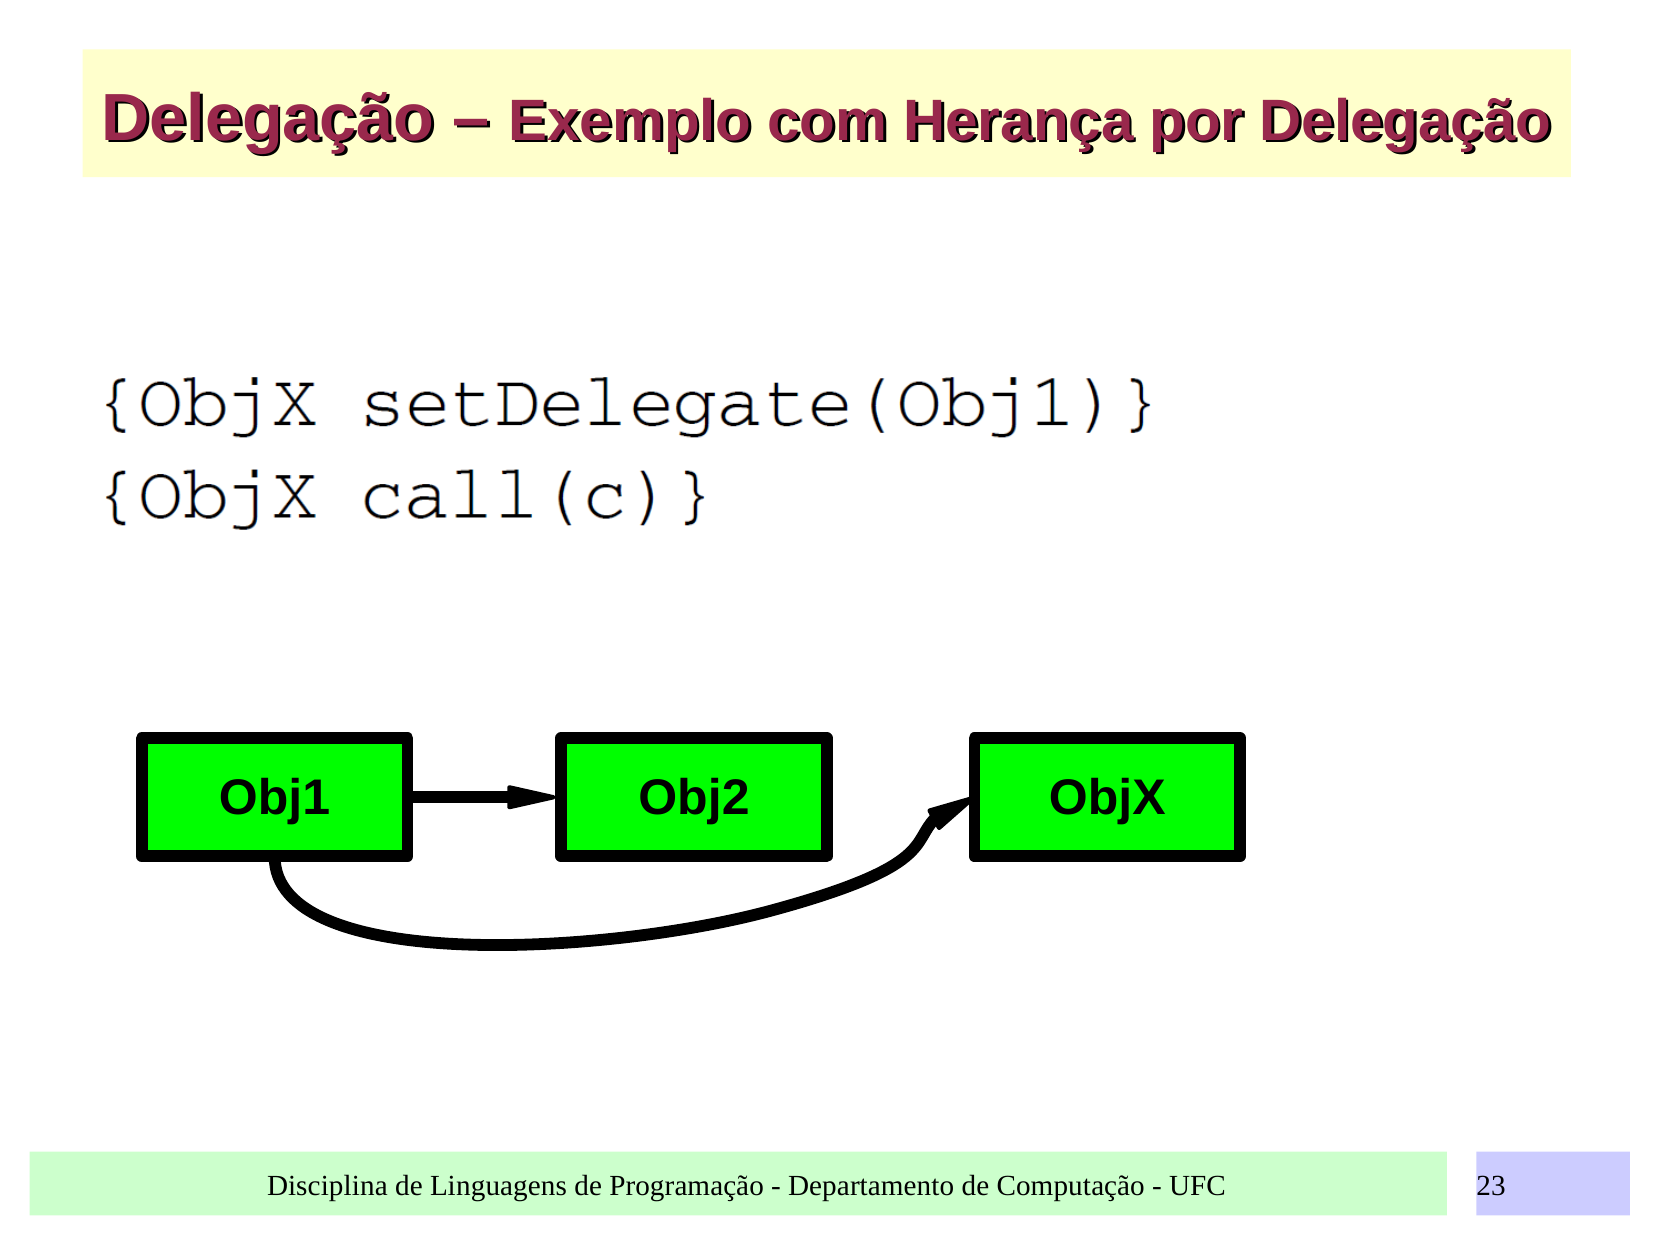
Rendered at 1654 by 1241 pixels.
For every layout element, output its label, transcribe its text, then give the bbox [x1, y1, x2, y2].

text_box <número> [1476, 1151, 1630, 1216]
text_box ObjX [974, 738, 1241, 857]
text_box Disciplina de Linguagens de Programação - Departamento de Computação - UFC [29, 1151, 1447, 1216]
picture [105, 375, 1152, 532]
title Delegação – Exemplo com Herança por Delegação [82, 49, 1571, 178]
text_box Obj1 [141, 738, 408, 857]
text_box Obj2 [561, 738, 827, 857]
